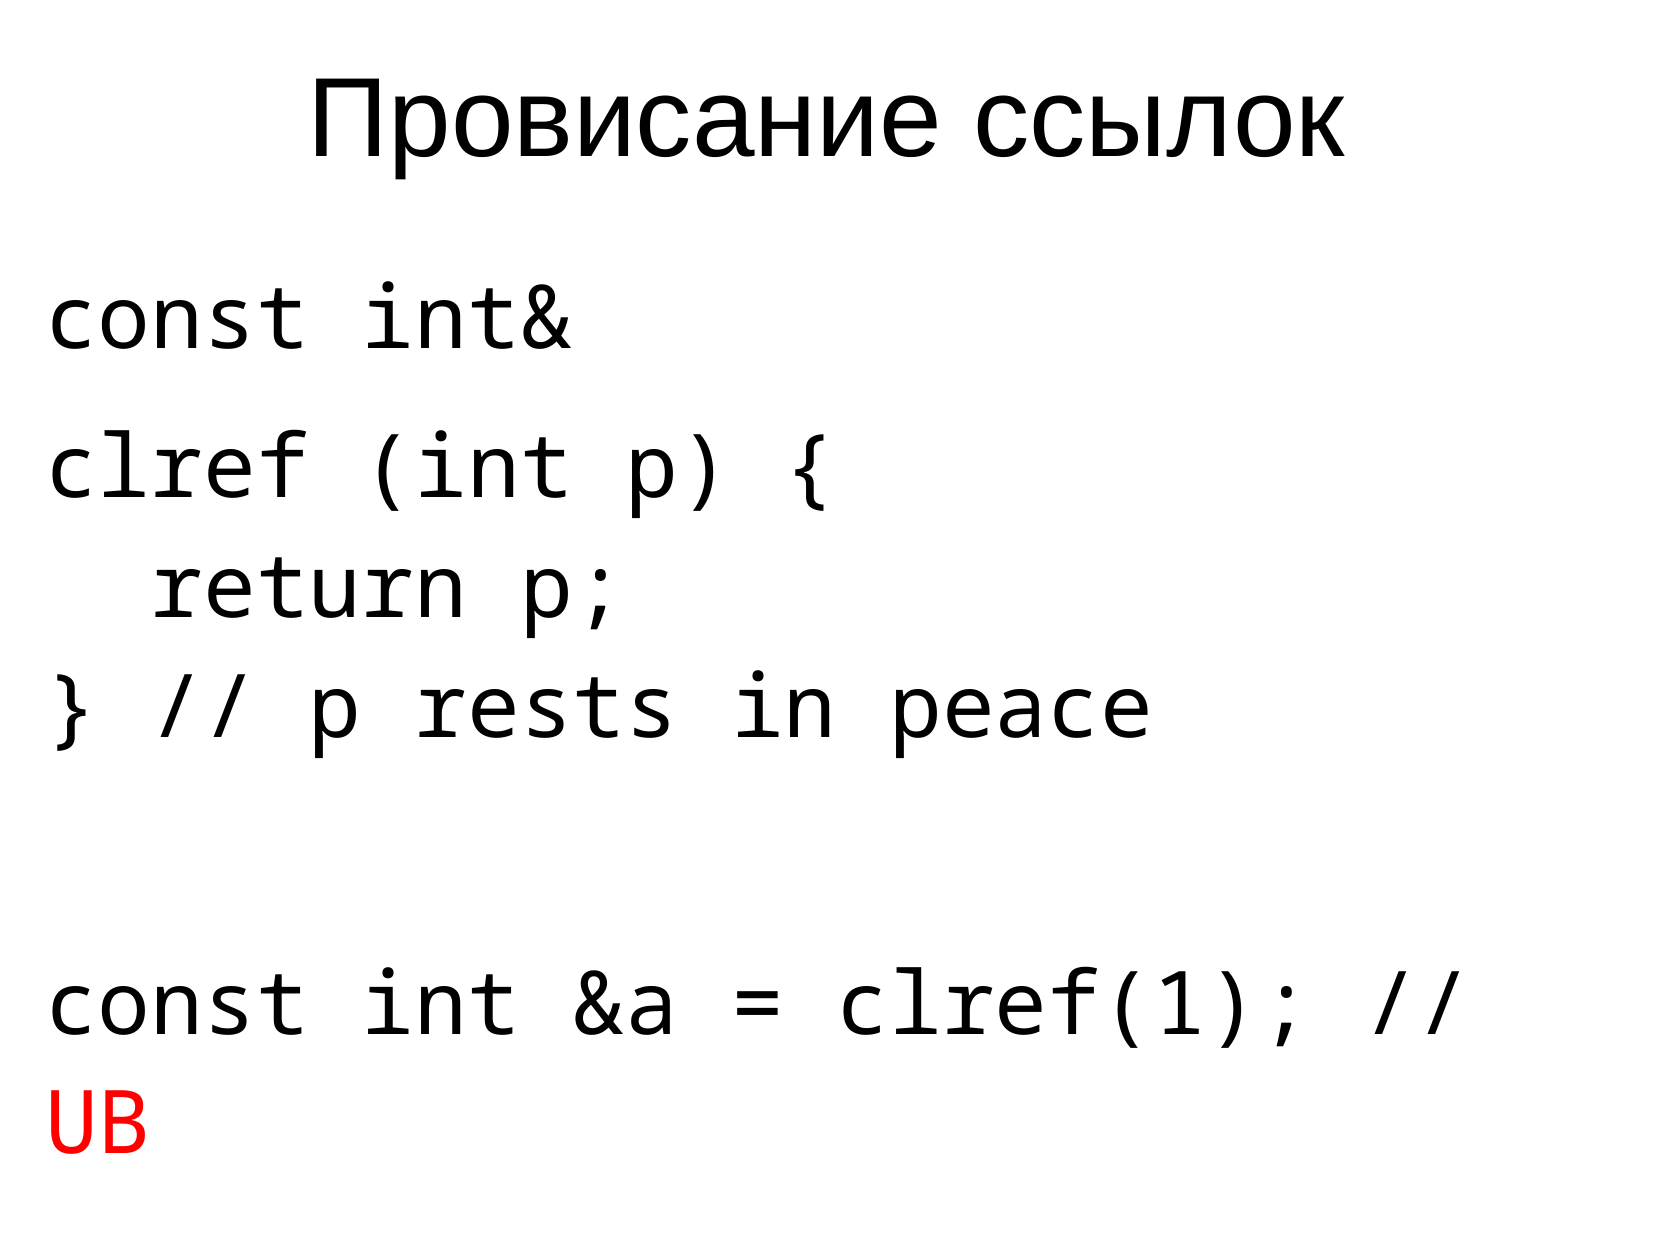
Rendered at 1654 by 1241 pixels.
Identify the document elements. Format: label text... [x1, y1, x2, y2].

list const int& clref (int p) { return p; } // p rests in peace const int &a = clref(1); // UB [45, 255, 1583, 1186]
title Провисание ссылок [82, 13, 1571, 222]
